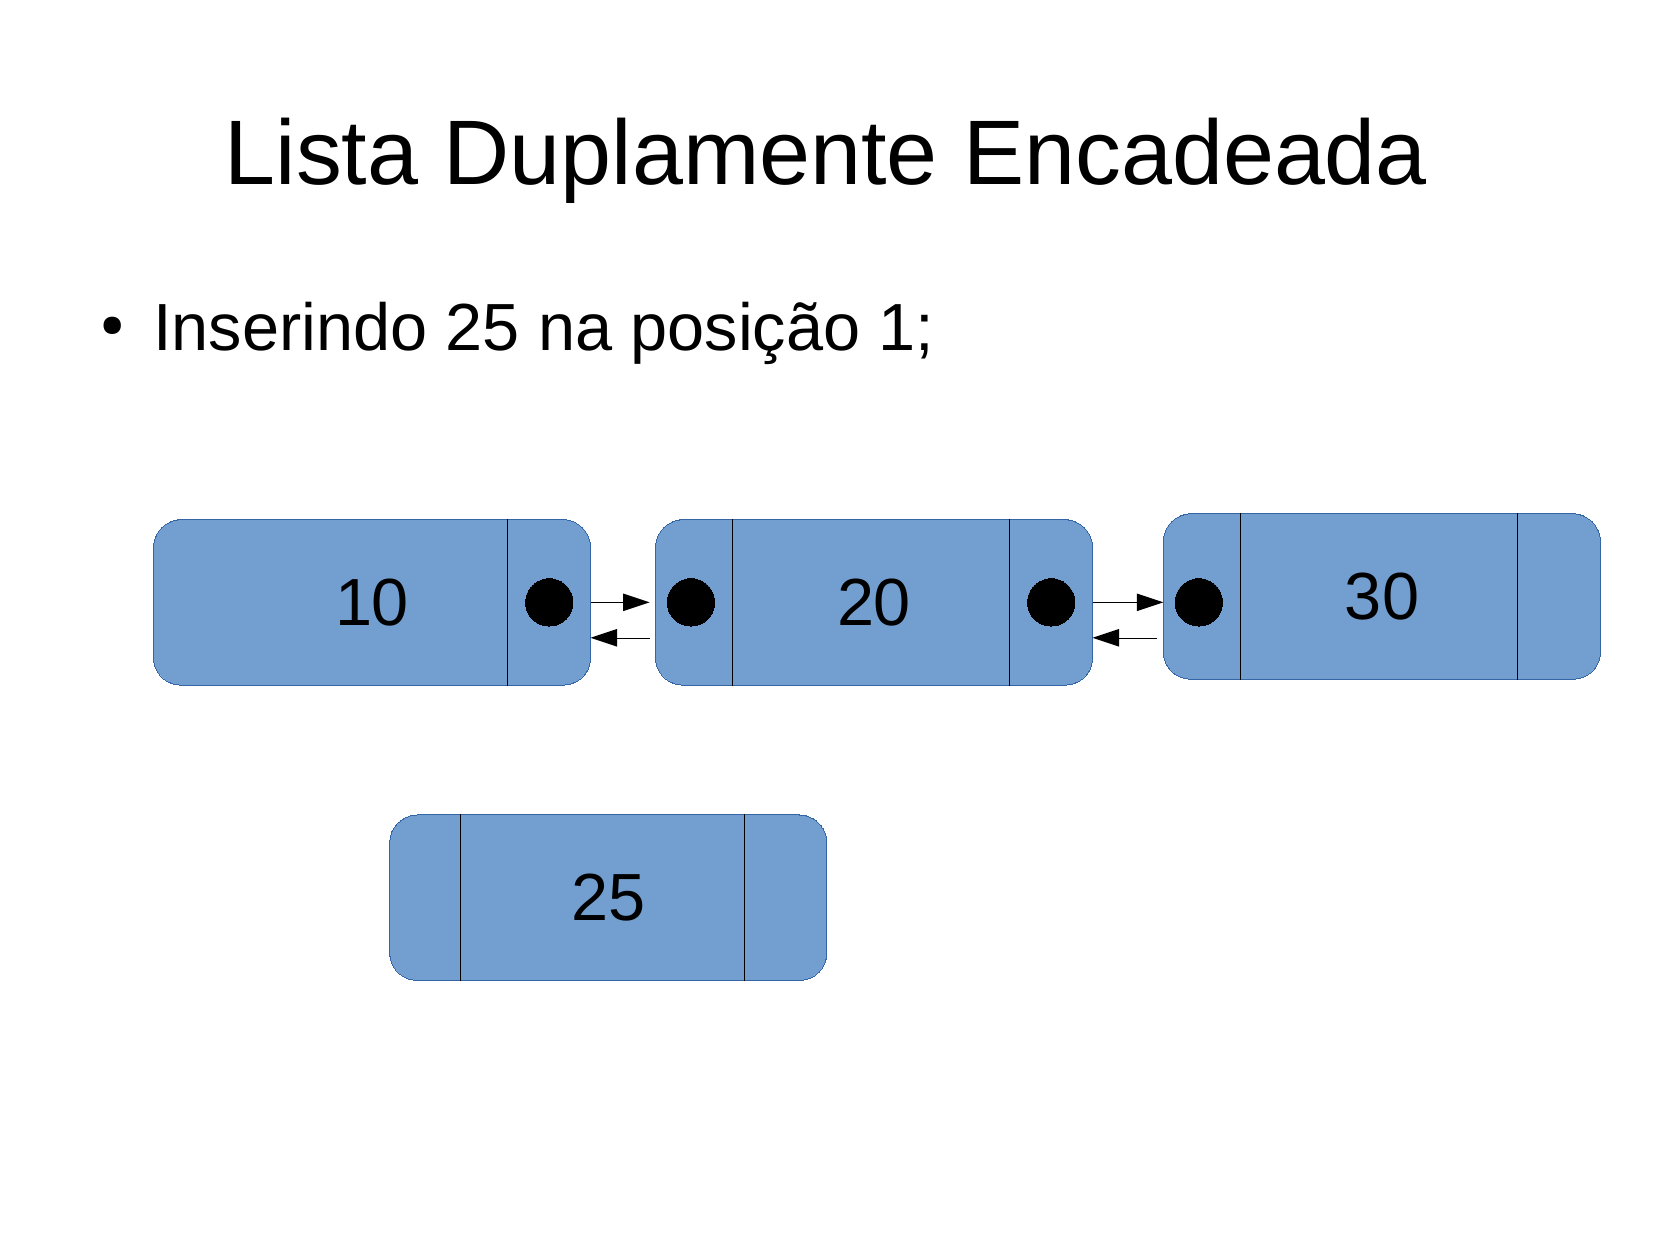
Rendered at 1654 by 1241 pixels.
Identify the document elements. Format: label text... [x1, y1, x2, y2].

text_box 25 [461, 814, 744, 981]
text_box [1175, 578, 1223, 627]
title Lista Duplamente Encadeada [82, 49, 1571, 257]
text_box 25 [745, 814, 827, 981]
text_box 25 [389, 814, 460, 981]
text_box 20 [1010, 519, 1093, 686]
text_box [667, 578, 715, 627]
text_box 20 [733, 519, 1009, 686]
text_box 30 [1241, 513, 1517, 680]
text_box 30 [1163, 513, 1240, 680]
text_box 10 [508, 519, 591, 686]
list Inserindo 25 na posição 1; [82, 290, 1571, 1010]
text_box 10 [153, 519, 507, 686]
text_box 30 [1518, 513, 1601, 680]
text_box [525, 578, 573, 627]
text_box 20 [655, 519, 732, 686]
text_box [1027, 578, 1075, 627]
